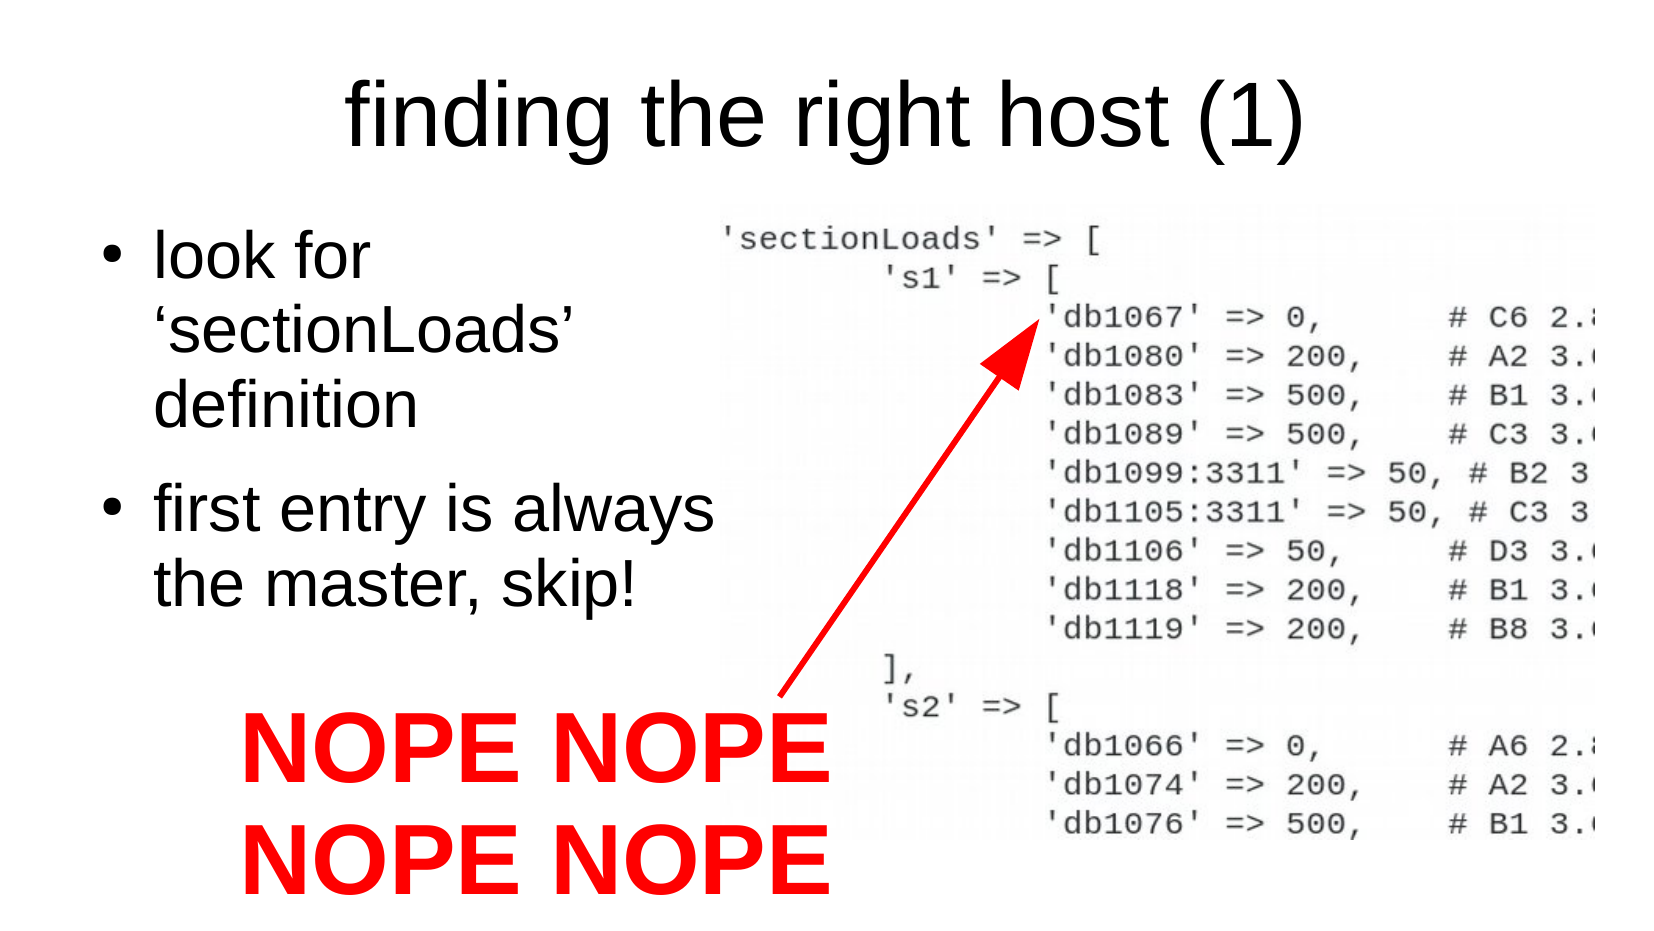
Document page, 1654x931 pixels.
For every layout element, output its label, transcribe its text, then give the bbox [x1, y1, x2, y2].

title finding the right host (1) [82, 37, 1571, 193]
list look for ‘sectionLoads’ definition first entry is always the master, skip! [82, 217, 720, 758]
text_box NOPE NOPE NOPE NOPE [224, 685, 875, 924]
picture [720, 204, 1595, 840]
